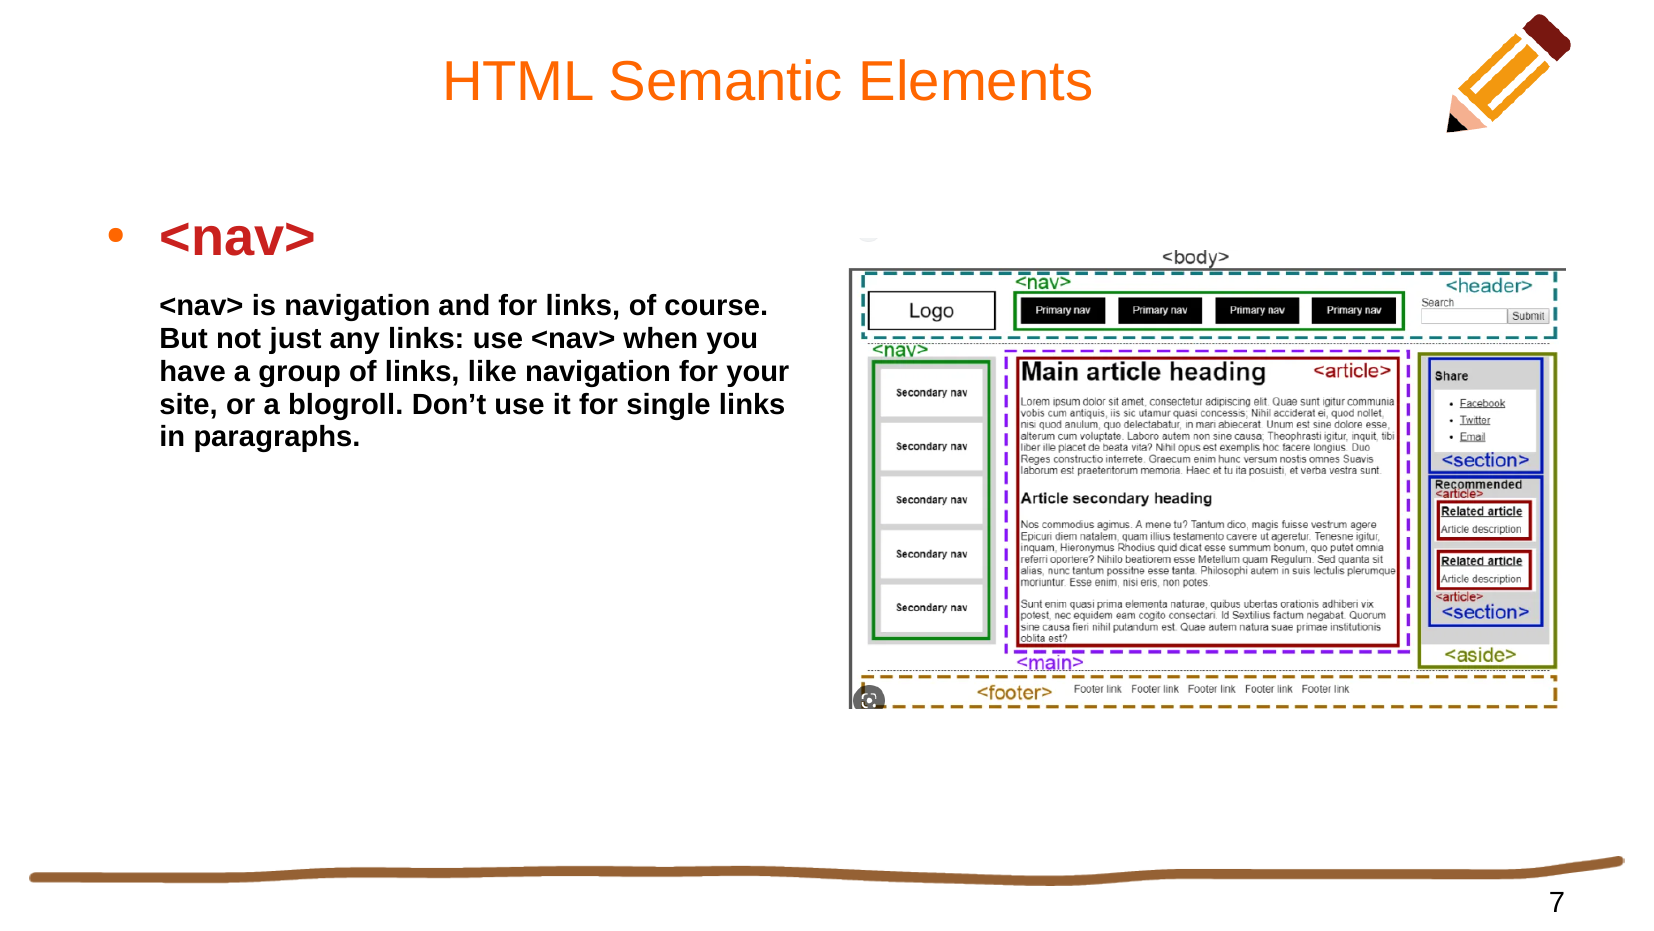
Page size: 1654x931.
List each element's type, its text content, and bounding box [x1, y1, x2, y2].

title HTML Semantic Elements [88, 29, 1447, 133]
list <nav> <nav> is navigation and for links, of course. But not just any links: use <nav> when you have a group of links, like navigation for your site, or a blogroll. Don’t use it for single links in paragraphs. [88, 206, 809, 857]
picture [845, 238, 1566, 709]
picture [1446, 14, 1571, 133]
picture [29, 856, 1625, 886]
